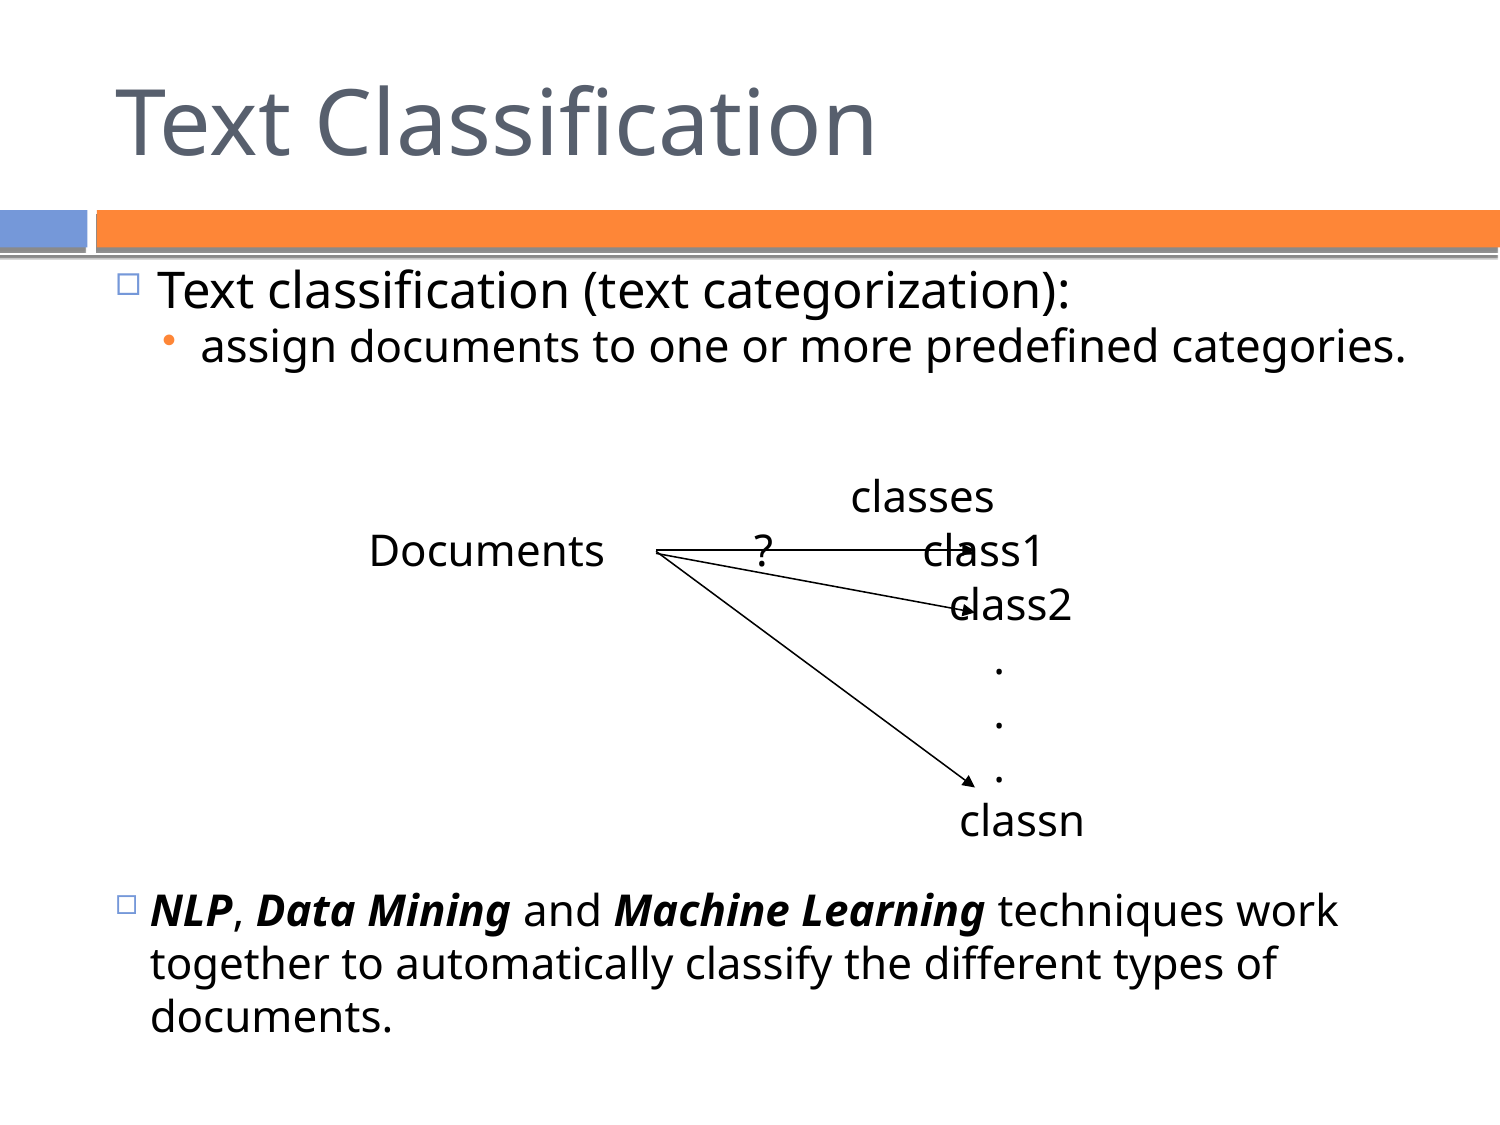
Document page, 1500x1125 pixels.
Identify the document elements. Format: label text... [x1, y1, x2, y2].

list Text classification (text categorization): assign documents to one or more predefined categories. classes Documents ? class1 class2 . . . classn [100, 262, 1438, 875]
text_box NLP, Data Mining and Machine Learning techniques work together to automatically classify the different types of documents. [100, 875, 1438, 1050]
title Text Classification [100, 37, 1438, 200]
